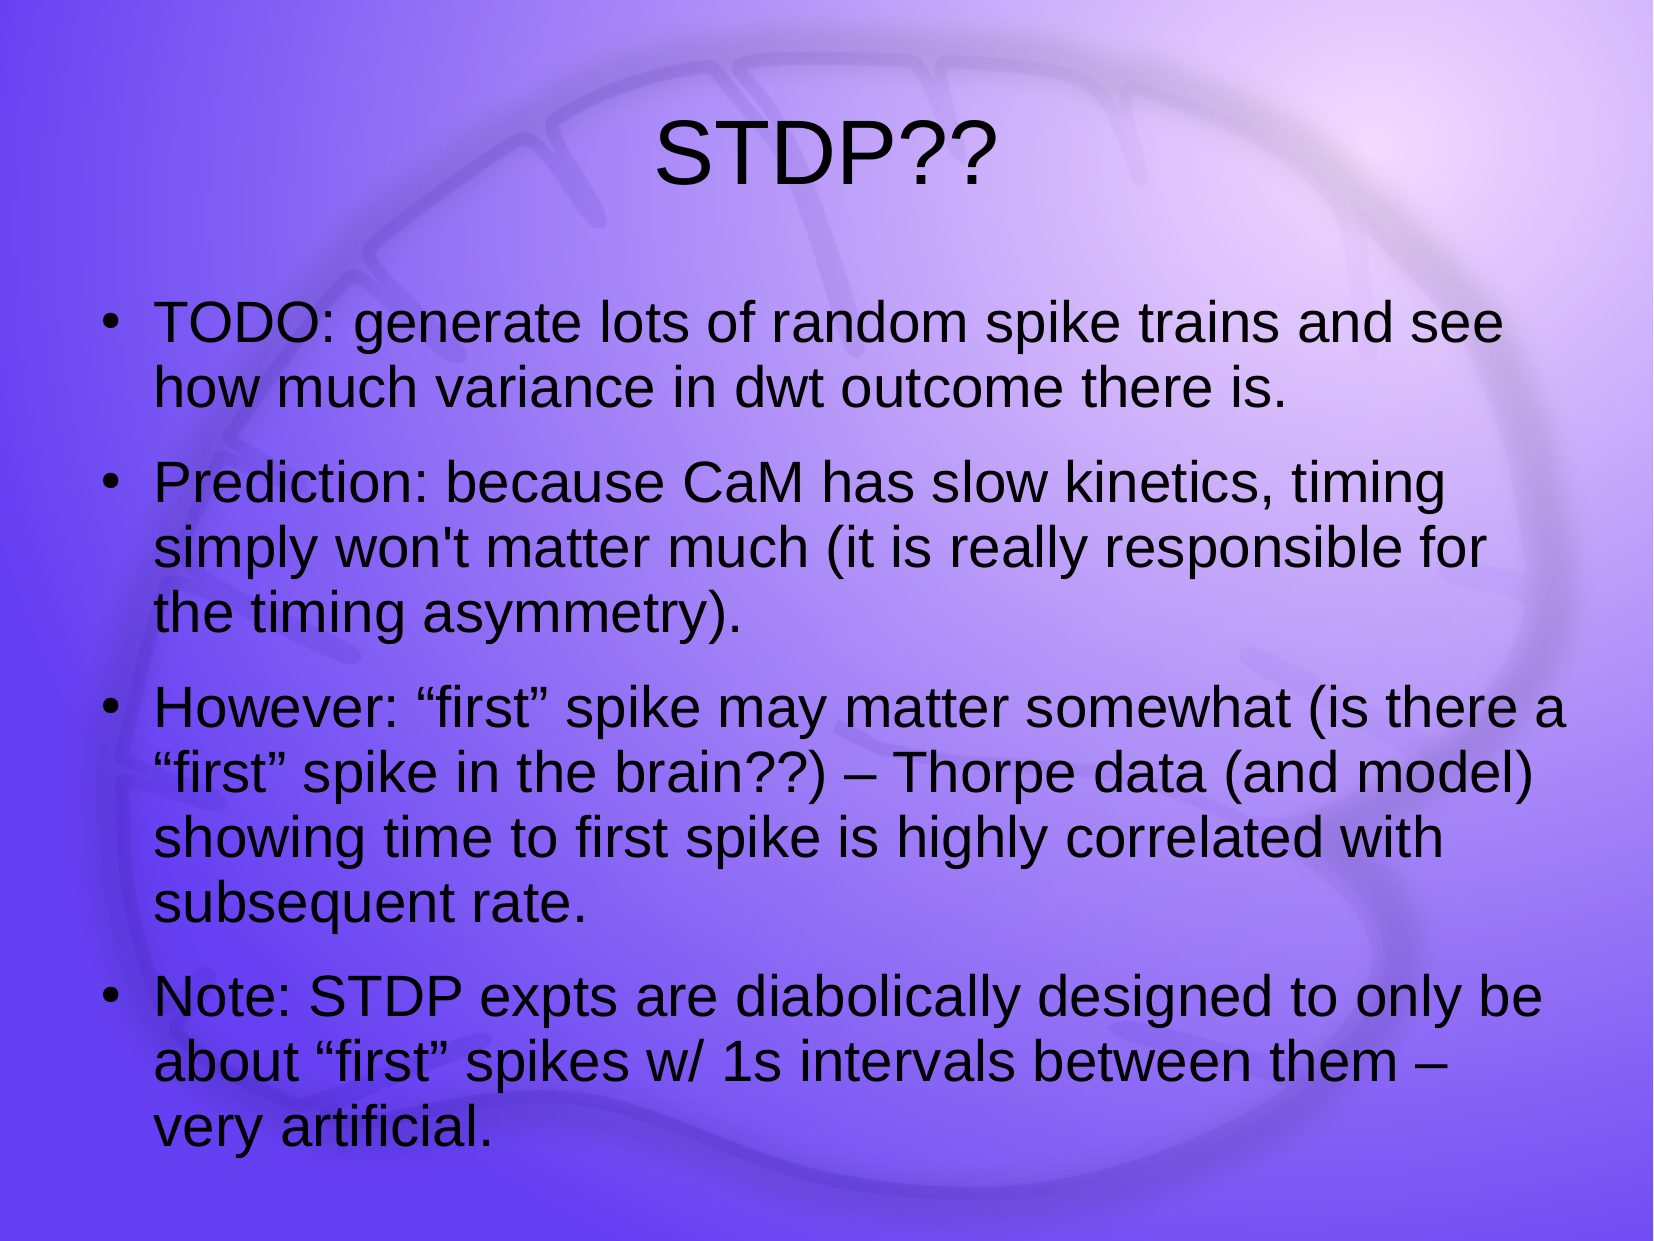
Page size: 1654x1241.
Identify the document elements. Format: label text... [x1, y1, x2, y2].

title STDP?? [82, 49, 1571, 257]
picture [0, 0, 1654, 1241]
list TODO: generate lots of random spike trains and see how much variance in dwt outcome there is. Prediction: because CaM has slow kinetics, timing simply won't matter much (it is really responsible for the timing asymmetry). However: “first” spike may matter somewhat (is there a “first” spike in the brain??) – Thorpe data (and model) showing time to first spike is highly correlated with subsequent rate. Note: STDP expts are diabolically designed to only be about “first” spikes w/ 1s intervals between them – very artificial. [82, 290, 1571, 1160]
